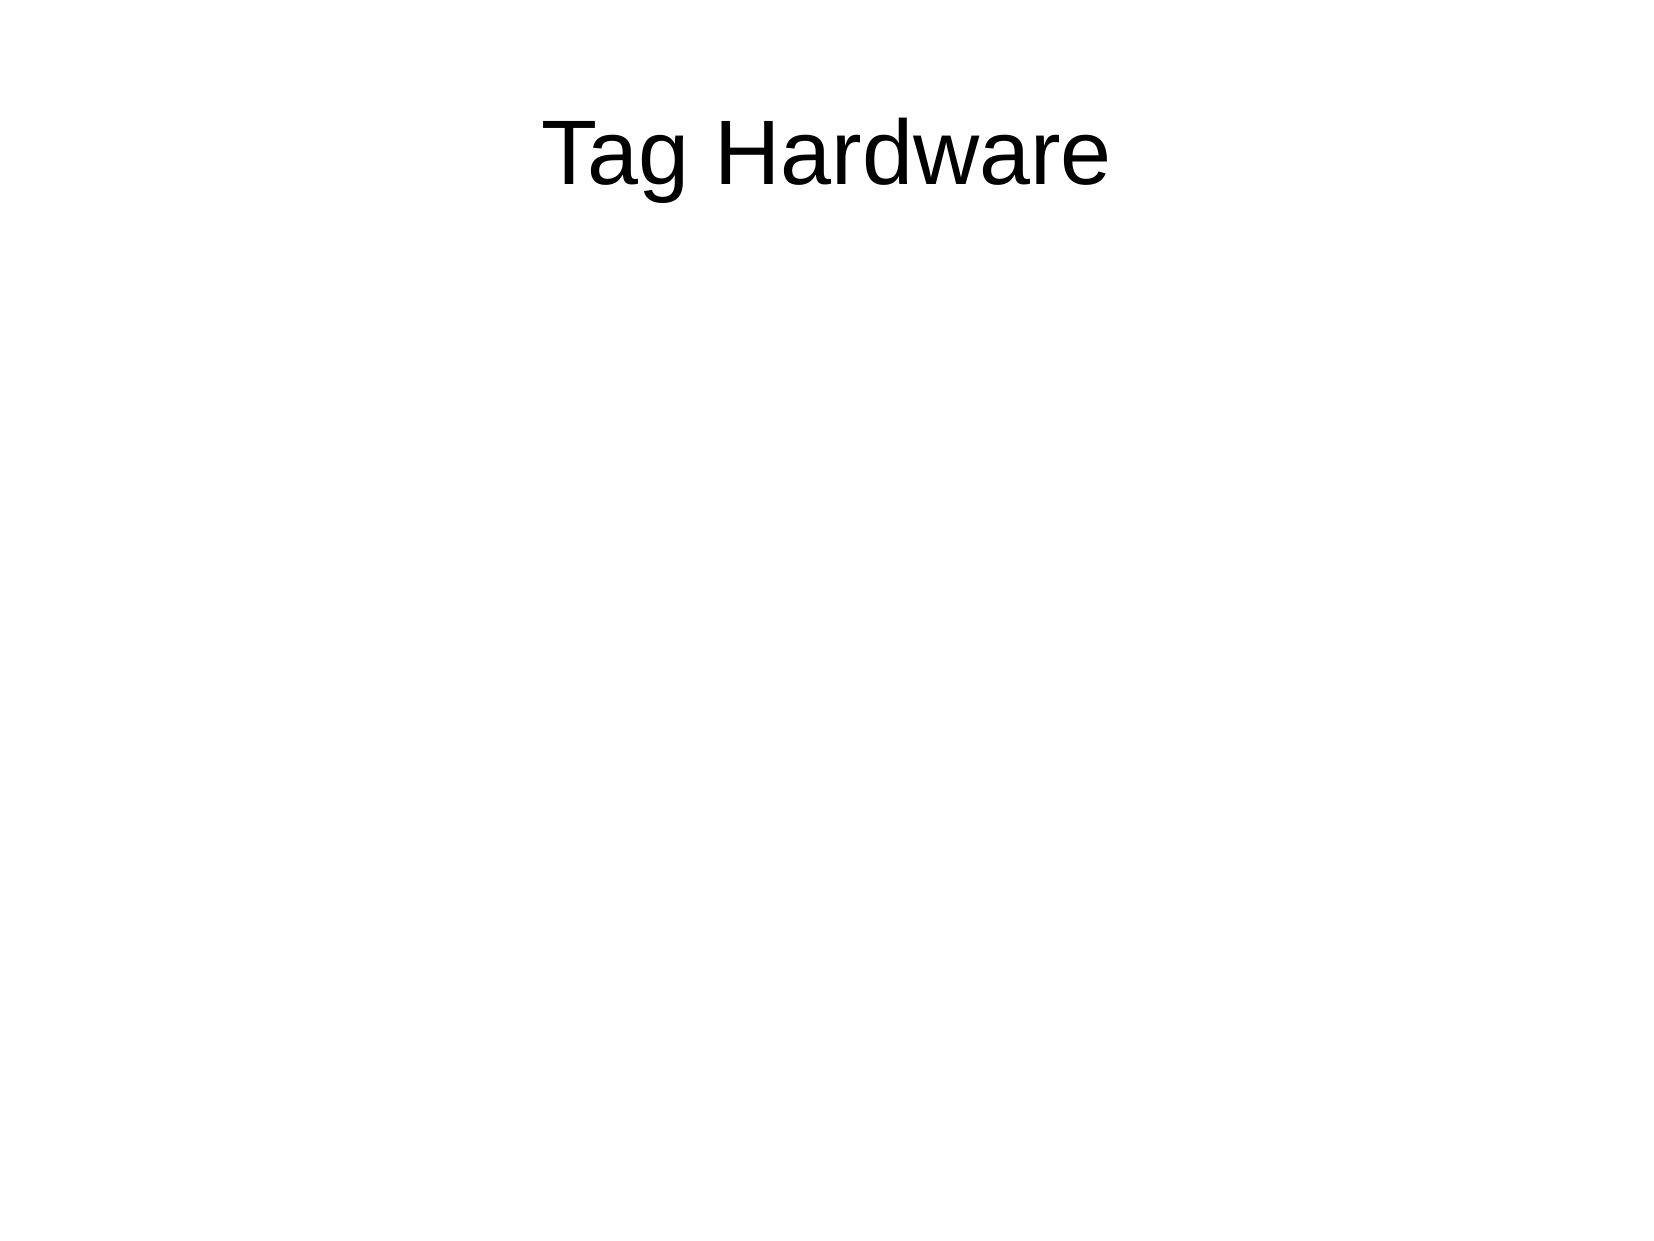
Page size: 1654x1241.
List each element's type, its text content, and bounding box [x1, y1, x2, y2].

title Tag Hardware [82, 49, 1571, 257]
